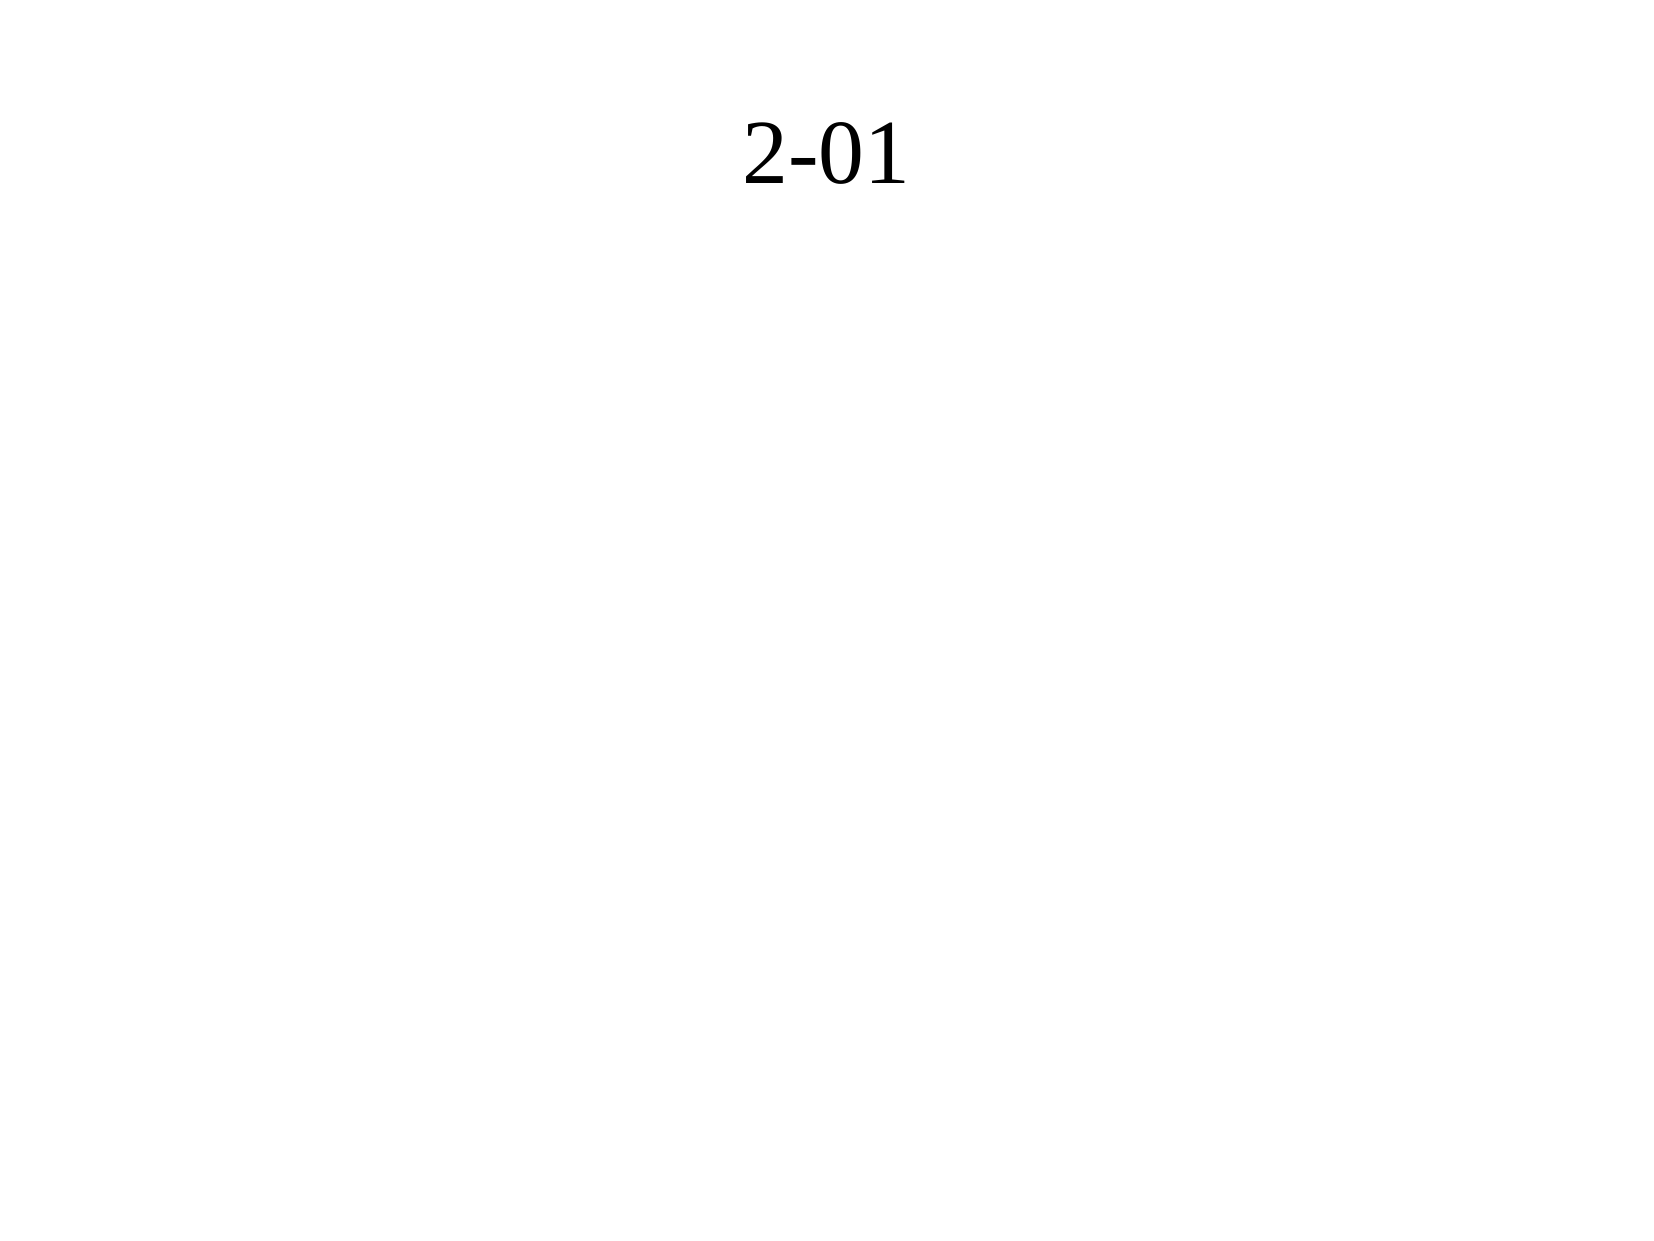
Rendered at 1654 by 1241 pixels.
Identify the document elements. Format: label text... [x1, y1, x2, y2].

title 2-01 [82, 49, 1571, 257]
